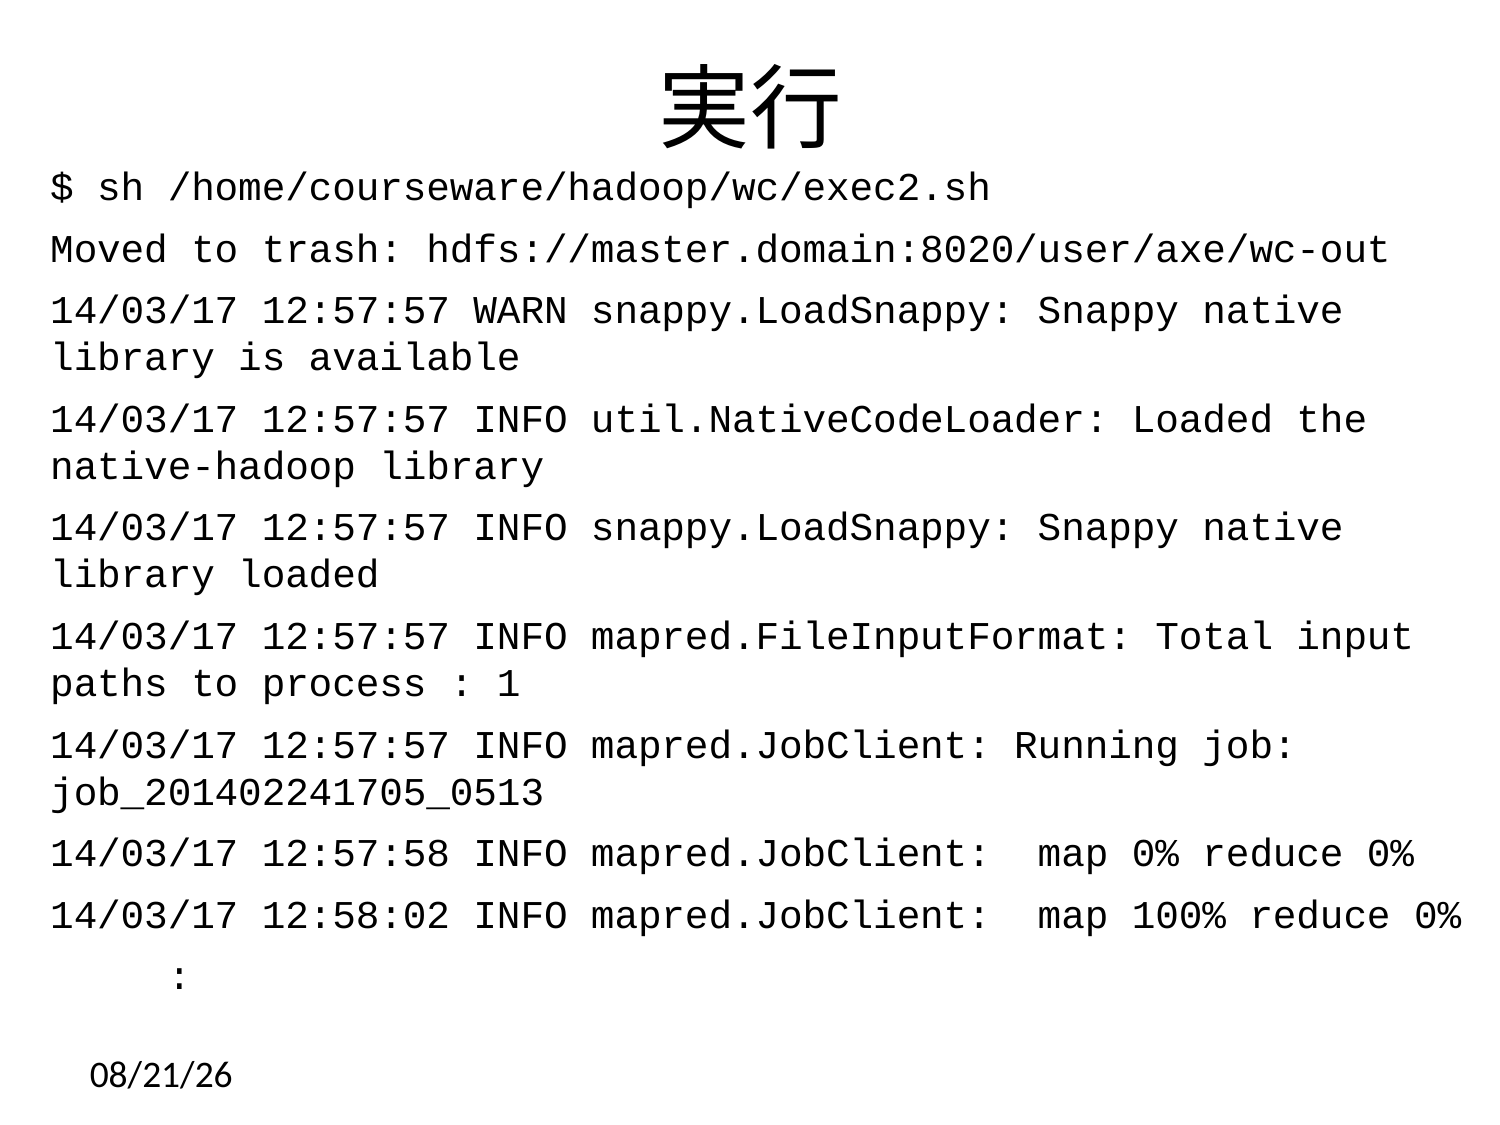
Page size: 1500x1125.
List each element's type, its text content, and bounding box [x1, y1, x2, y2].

title 実行 [75, 21, 1426, 153]
list $ sh /home/courseware/hadoop/wc/exec2.sh Moved to trash: hdfs://master.domain:8020/user/axe/wc-out 14/03/17 12:57:57 WARN snappy.LoadSnappy: Snappy native library is available 14/03/17 12:57:57 INFO util.NativeCodeLoader: Loaded the native-hadoop library 14/03/17 12:57:57 INFO snappy.LoadSnappy: Snappy native library loaded 14/03/17 12:57:57 INFO mapred.FileInputFormat: Total input paths to process : 1 14/03/17 12:57:57 INFO mapred.JobClient: Running job: job_201402241705_0513 14/03/17 12:57:58 INFO mapred.JobClient: map 0% reduce 0% 14/03/17 12:58:02 INFO mapred.JobClient: map 100% reduce 0% : [35, 153, 1477, 1028]
